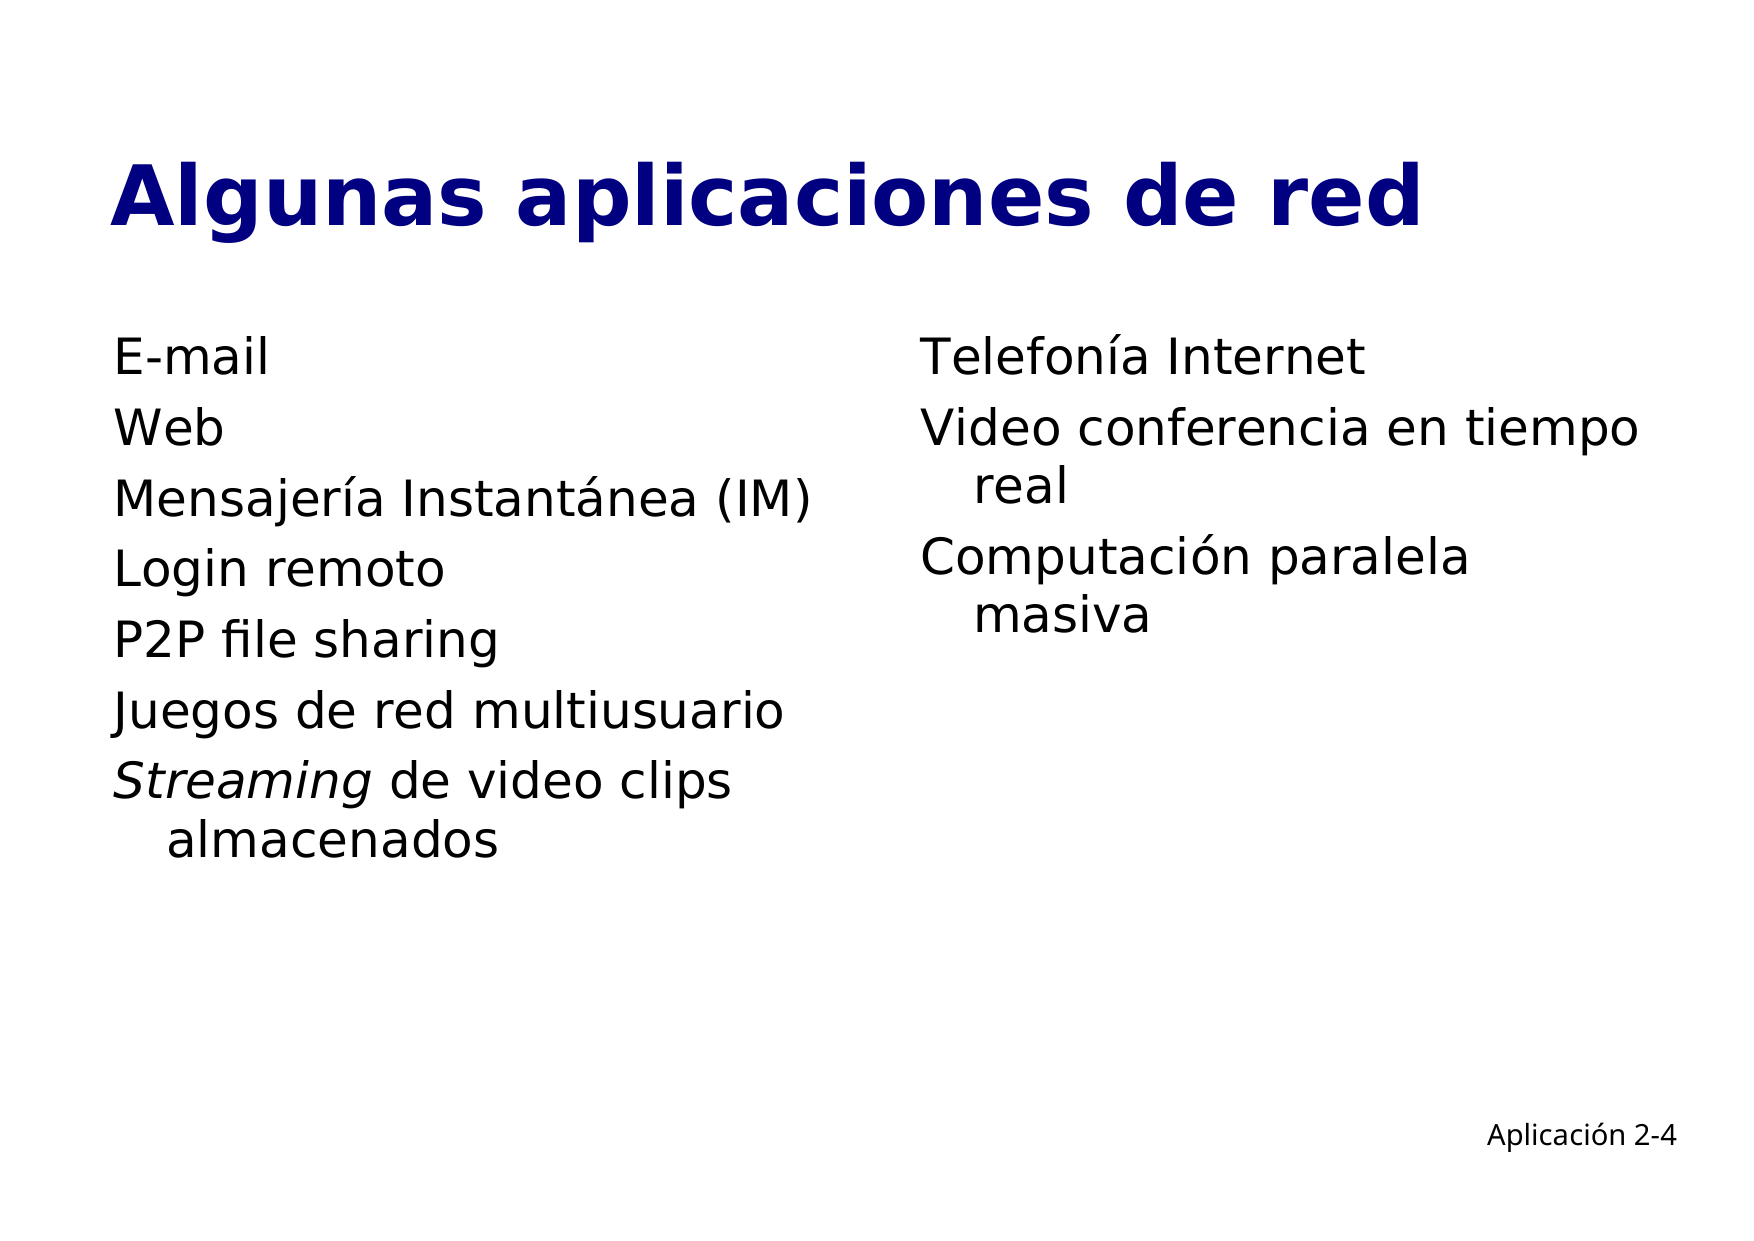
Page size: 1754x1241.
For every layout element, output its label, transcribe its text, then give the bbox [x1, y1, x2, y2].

list E-mail Web Mensajería Instantánea (IM) Login remoto P2P file sharing Juegos de red multiusuario Streaming de video clips almacenados [95, 320, 865, 1125]
list Telefonía Internet Video conferencia en tiempo real Computación paralela masiva [902, 320, 1672, 1125]
title Algunas aplicaciones de red [95, 88, 1671, 305]
